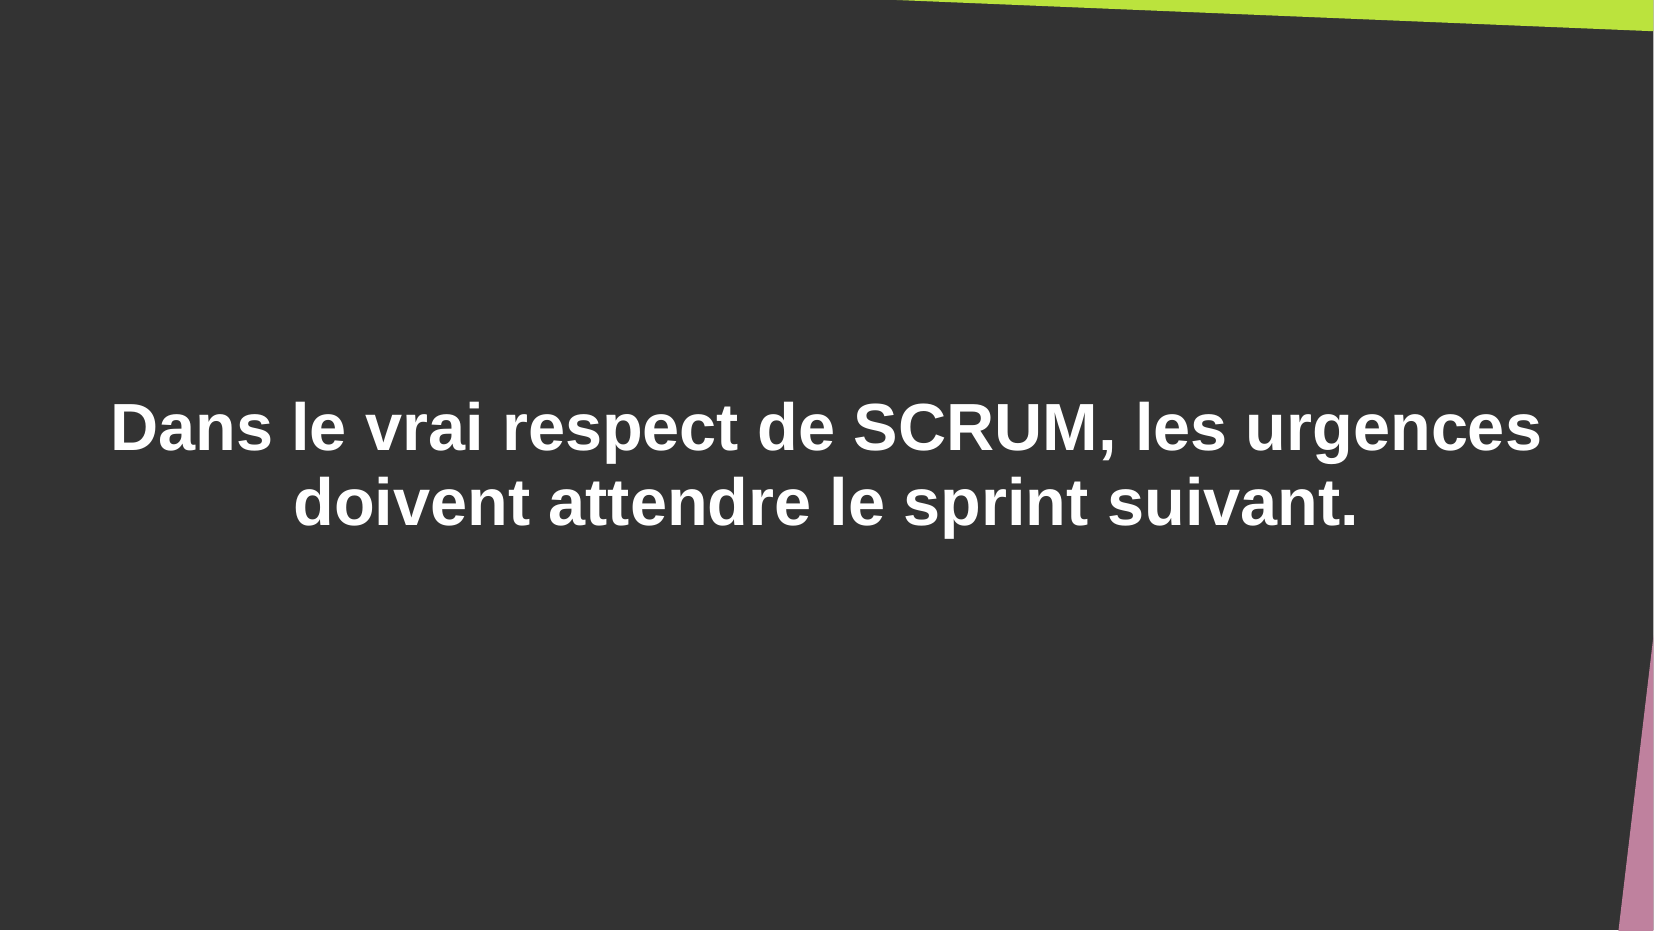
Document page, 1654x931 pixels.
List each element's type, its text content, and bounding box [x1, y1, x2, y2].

title Dans le vrai respect de SCRUM, les urgences doivent attendre le sprint suivant. [31, 390, 1622, 540]
text_box [896, 0, 1654, 32]
text_box [1618, 631, 1654, 931]
